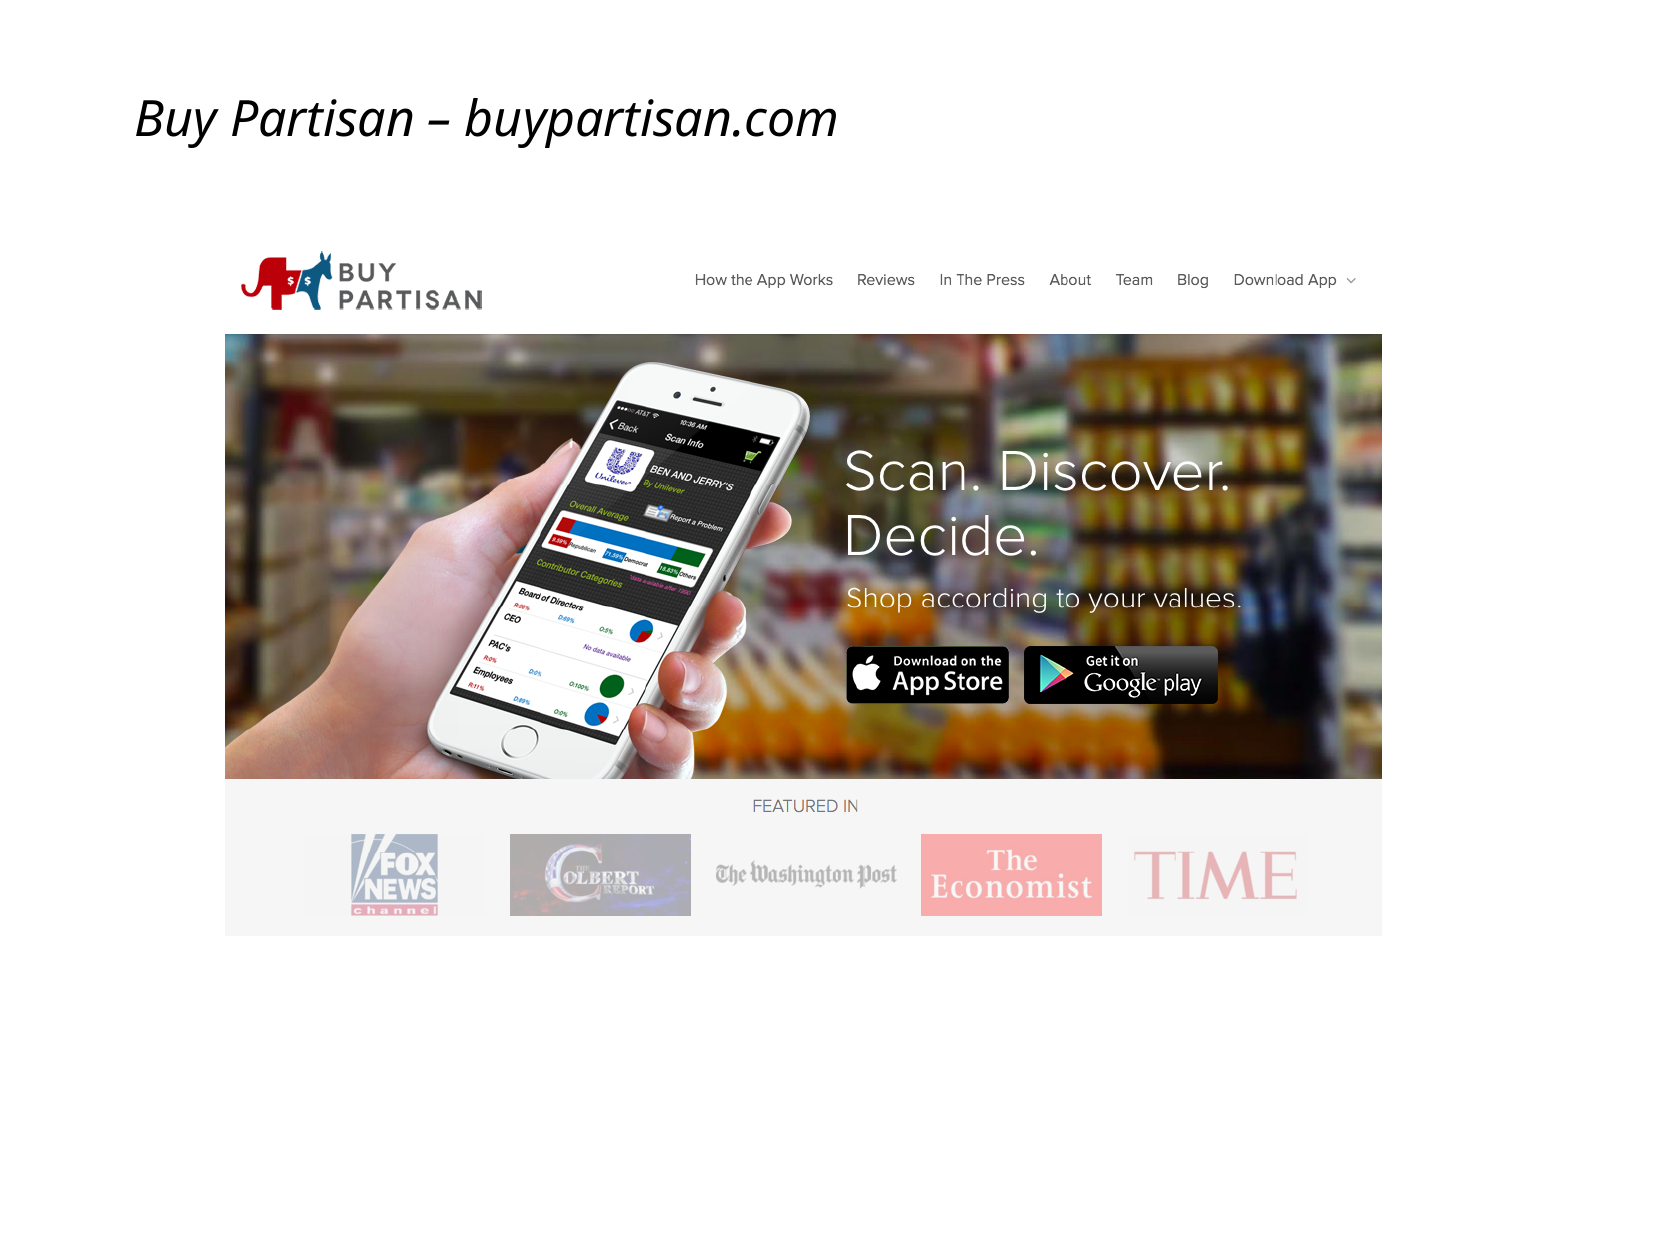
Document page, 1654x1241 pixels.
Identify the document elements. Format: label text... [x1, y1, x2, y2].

picture [225, 239, 1382, 975]
text_box Buy Partisan – buypartisan.com [120, 75, 1501, 155]
